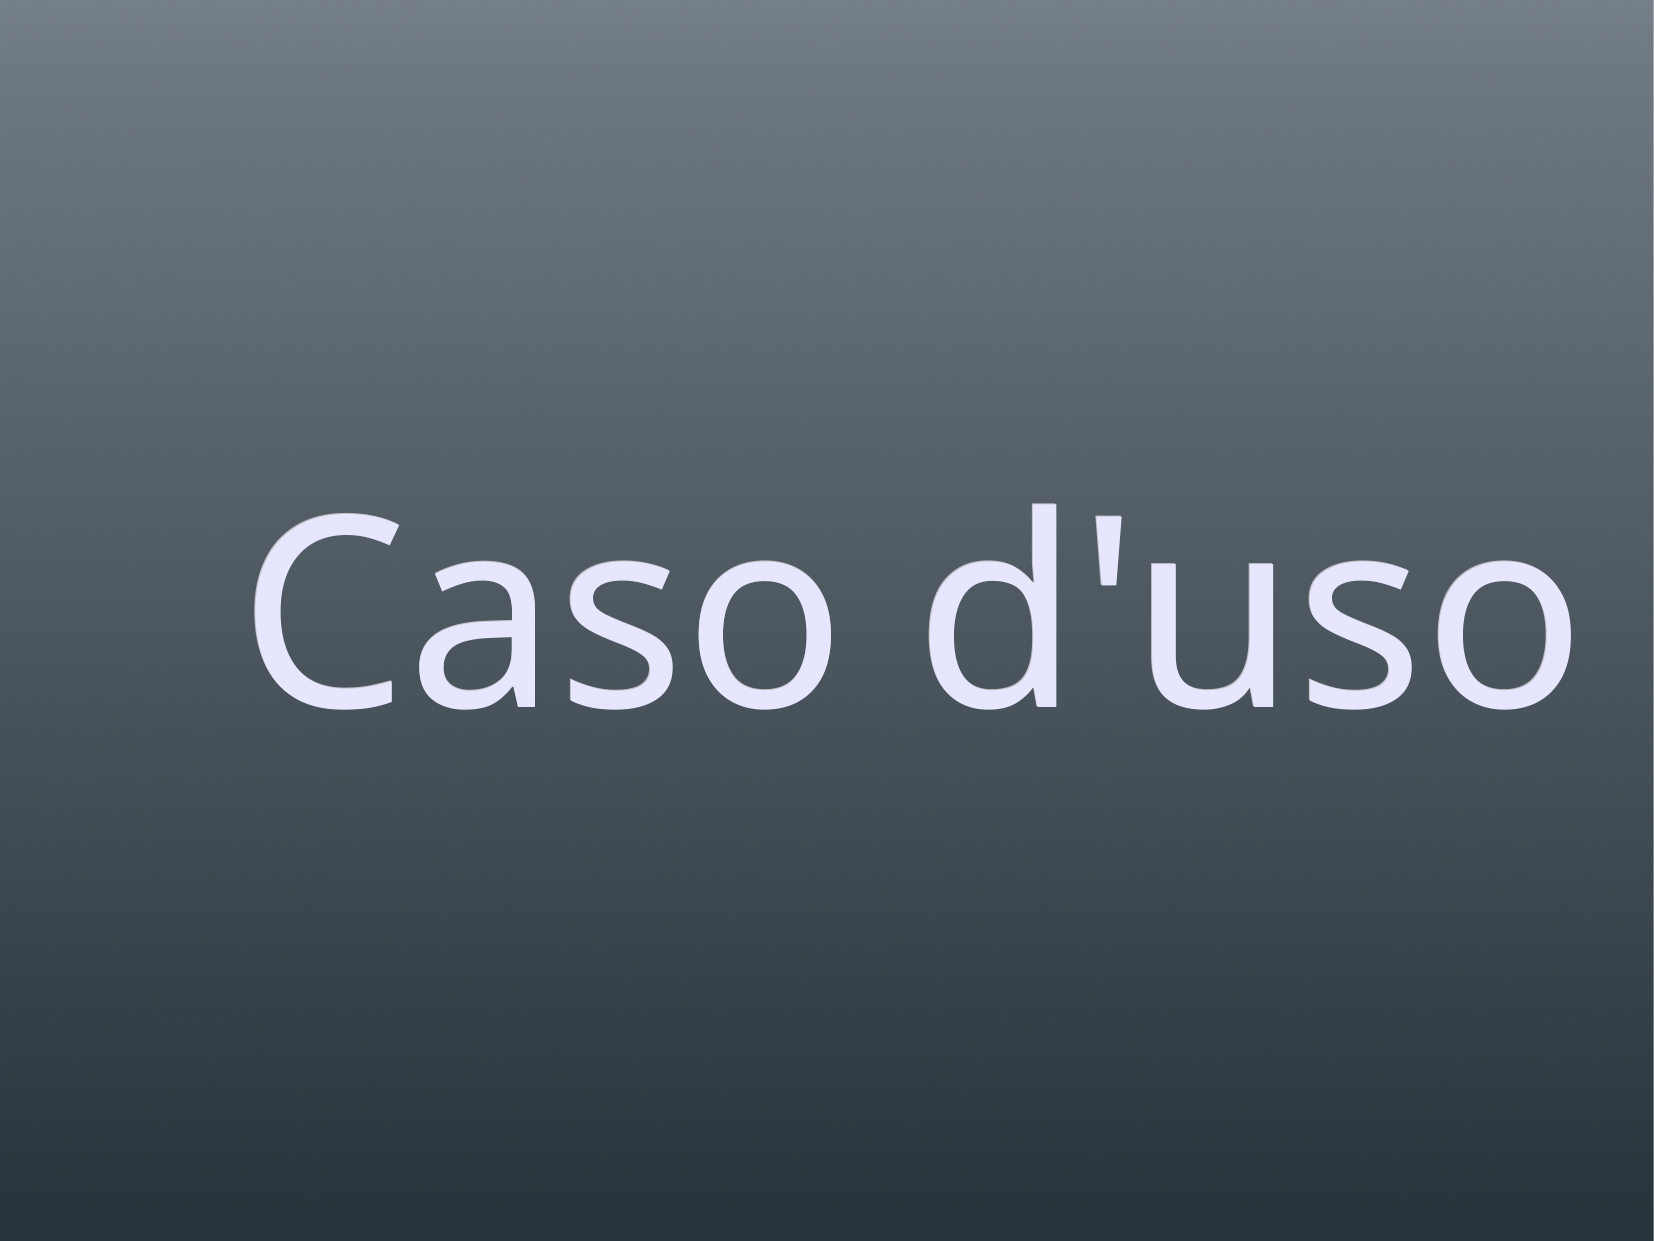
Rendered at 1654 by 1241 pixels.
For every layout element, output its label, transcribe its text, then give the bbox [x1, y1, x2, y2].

picture [0, 0, 1654, 1241]
text_box Caso d'uso [224, 414, 1429, 803]
